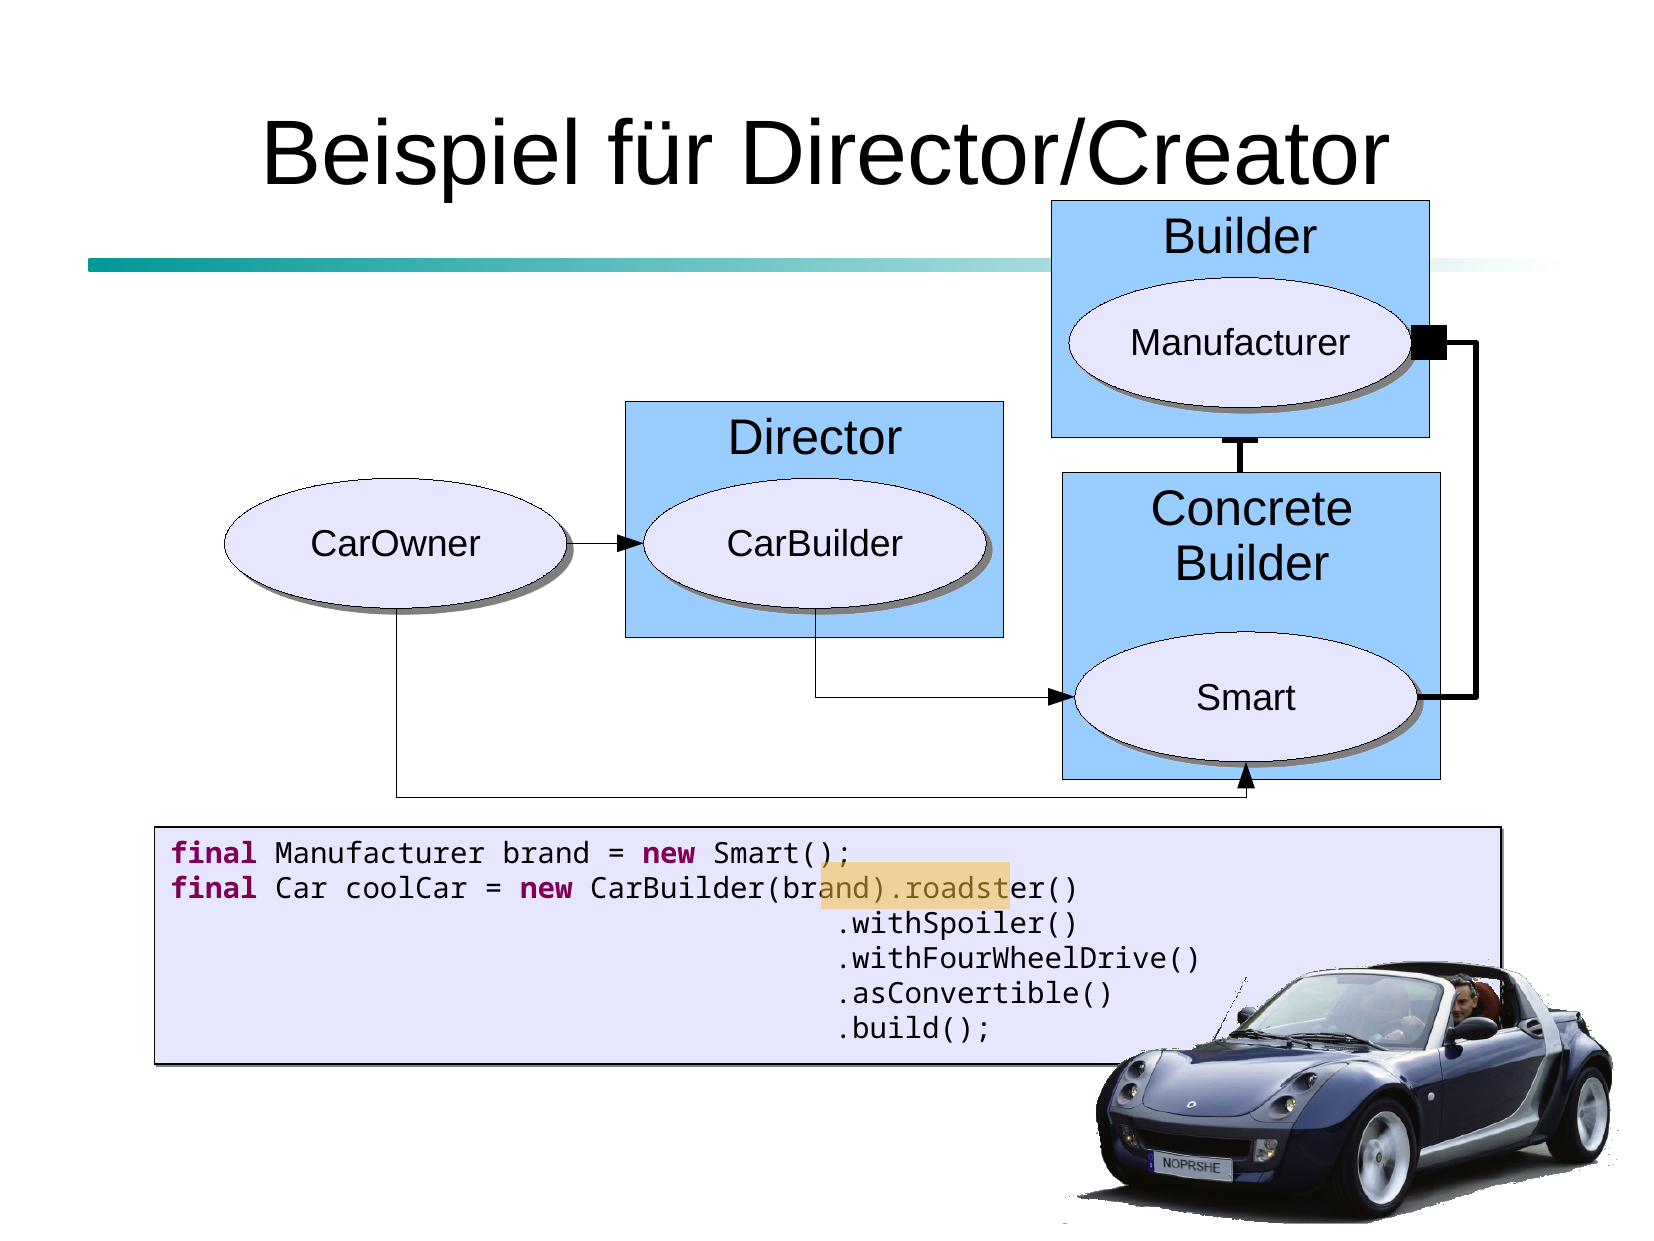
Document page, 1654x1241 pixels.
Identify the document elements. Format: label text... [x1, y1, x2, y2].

text_box final Manufacturer brand = new Smart(); final Car coolCar = new CarBuilder(brand).roadster() .withSpoiler() .withFourWheelDrive() .asConvertible() .build(); [154, 826, 1502, 1065]
text_box Smart [1074, 631, 1418, 762]
picture [1063, 950, 1619, 1229]
text_box Concrete Builder [1062, 472, 1441, 696]
text_box Director [625, 544, 815, 638]
text_box Builder [1051, 257, 1430, 438]
text_box Concrete Builder [1247, 700, 1441, 780]
text_box CarBuilder [643, 478, 987, 609]
text_box Director [625, 401, 1004, 638]
text_box CarOwner [224, 478, 567, 609]
text_box Manufacturer [1068, 277, 1411, 408]
title Beispiel für Director/Creator [82, 49, 1571, 257]
text_box Concrete Builder [1062, 698, 1245, 780]
text_box [820, 862, 1010, 910]
